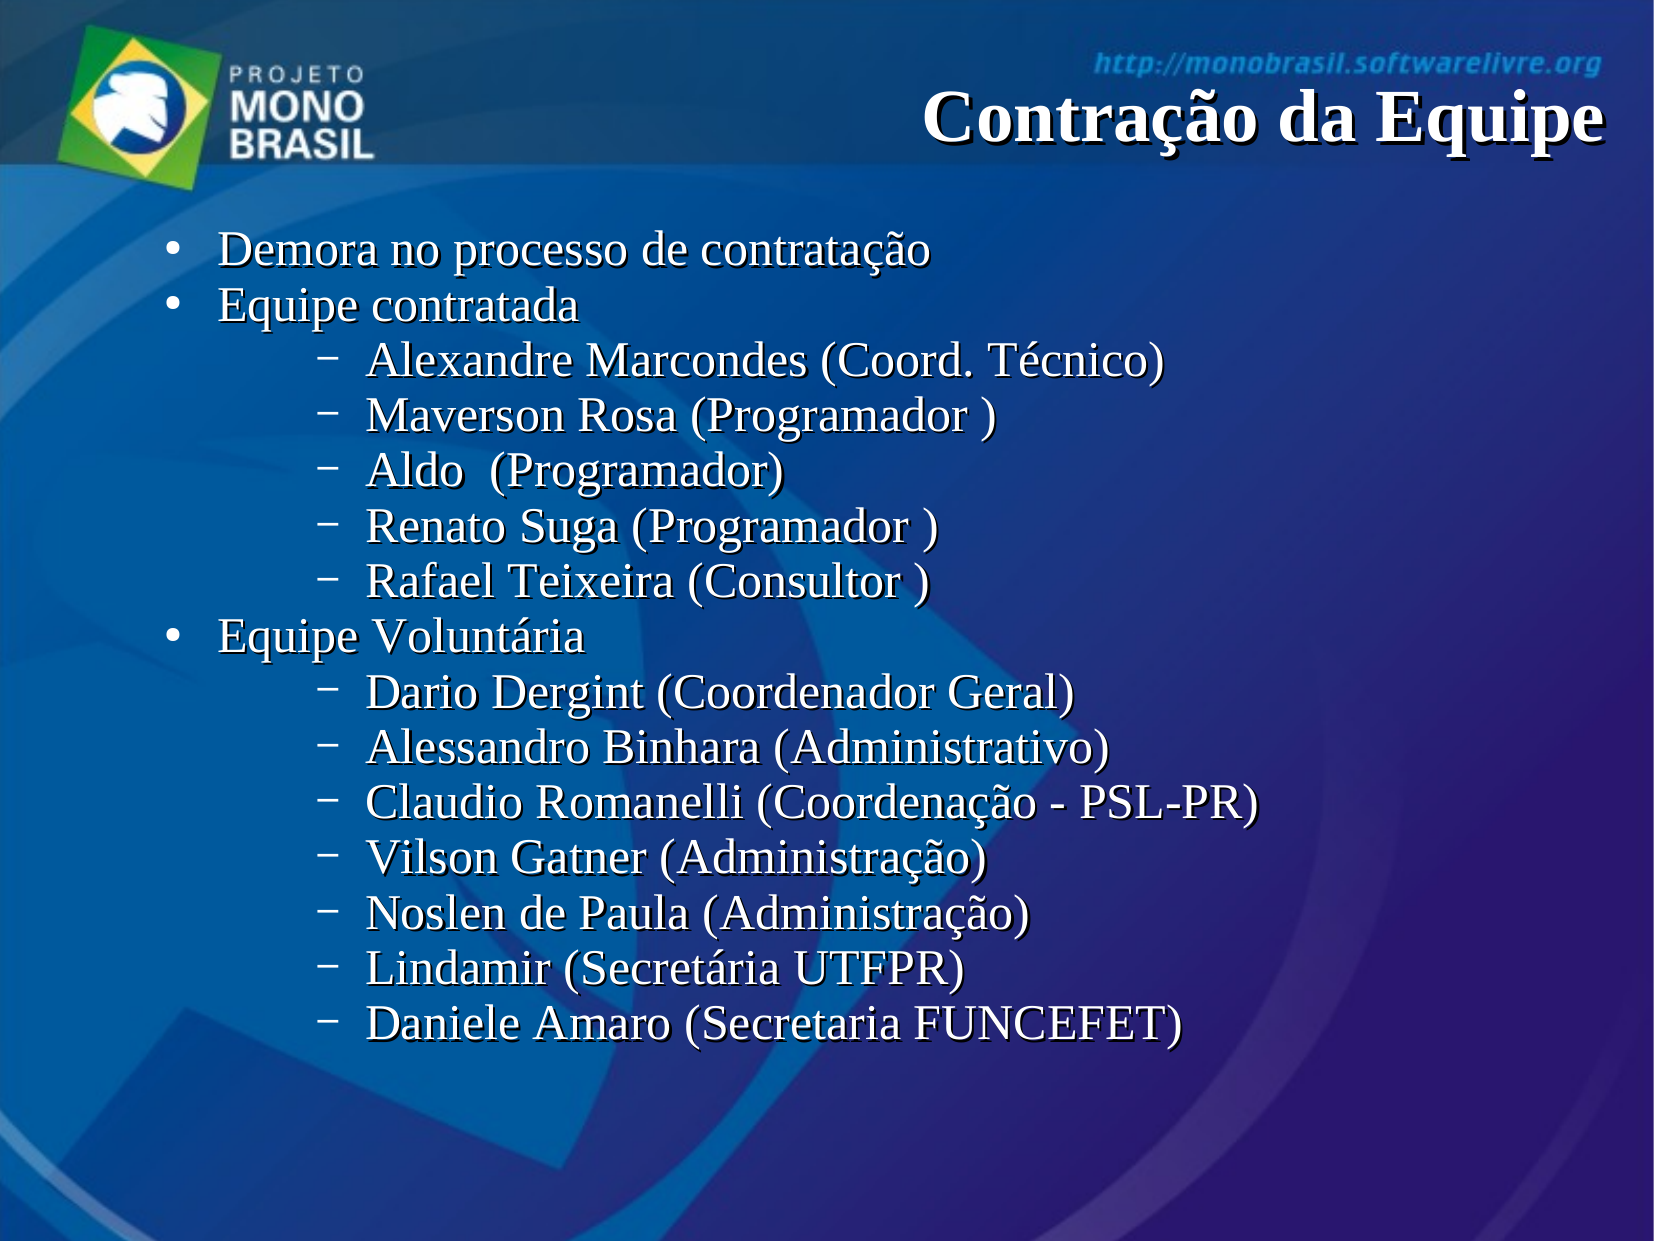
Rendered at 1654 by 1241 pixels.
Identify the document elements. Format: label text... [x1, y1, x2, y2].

title Contração da Equipe [222, 43, 1606, 191]
list Demora no processo de contratação Equipe contratada Alexandre Marcondes (Coord. Técnico) Maverson Rosa (Programador ) Aldo (Programador) Renato Suga (Programador ) Rafael Teixeira (Consultor ) Equipe Voluntária Dario Dergint (Coordenador Geral) Alessandro Binhara (Administrativo) Claudio Romanelli (Coordenação - PSL-PR) Vilson Gatner (Administração) Noslen de Paula (Administração) Lindamir (Secretária UTFPR) Daniele Amaro (Secretaria FUNCEFET) [128, 221, 1532, 1129]
picture [0, 0, 1654, 1241]
